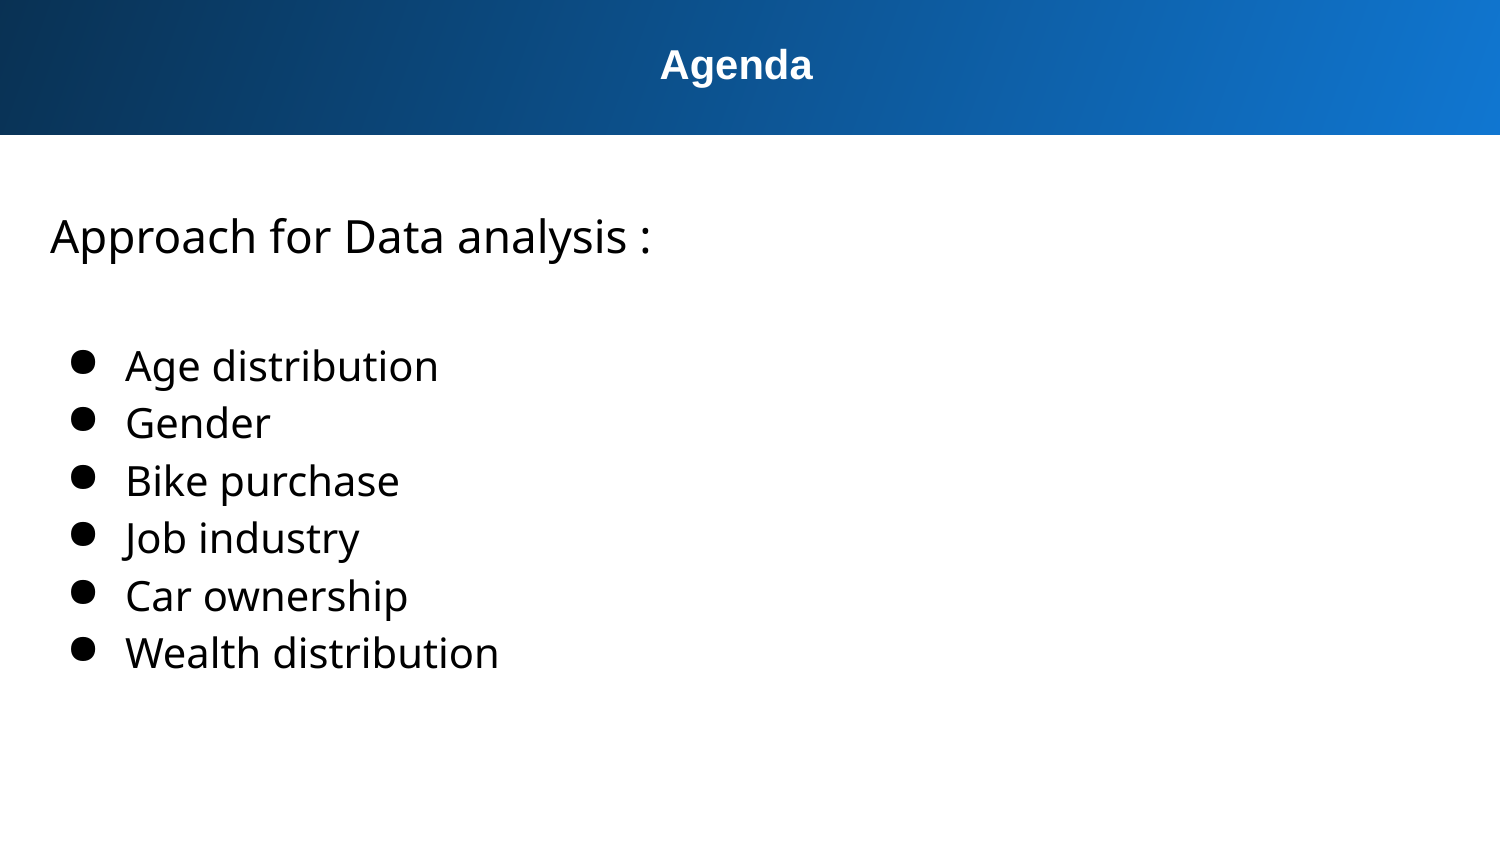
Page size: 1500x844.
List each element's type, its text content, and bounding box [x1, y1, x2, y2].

text_box [0, 0, 1500, 135]
text_box Agenda [33, 23, 1439, 120]
text_box Approach for Data analysis : Age distribution Gender Bike purchase Job industry Car ownership Wealth distribution [35, 184, 1465, 834]
